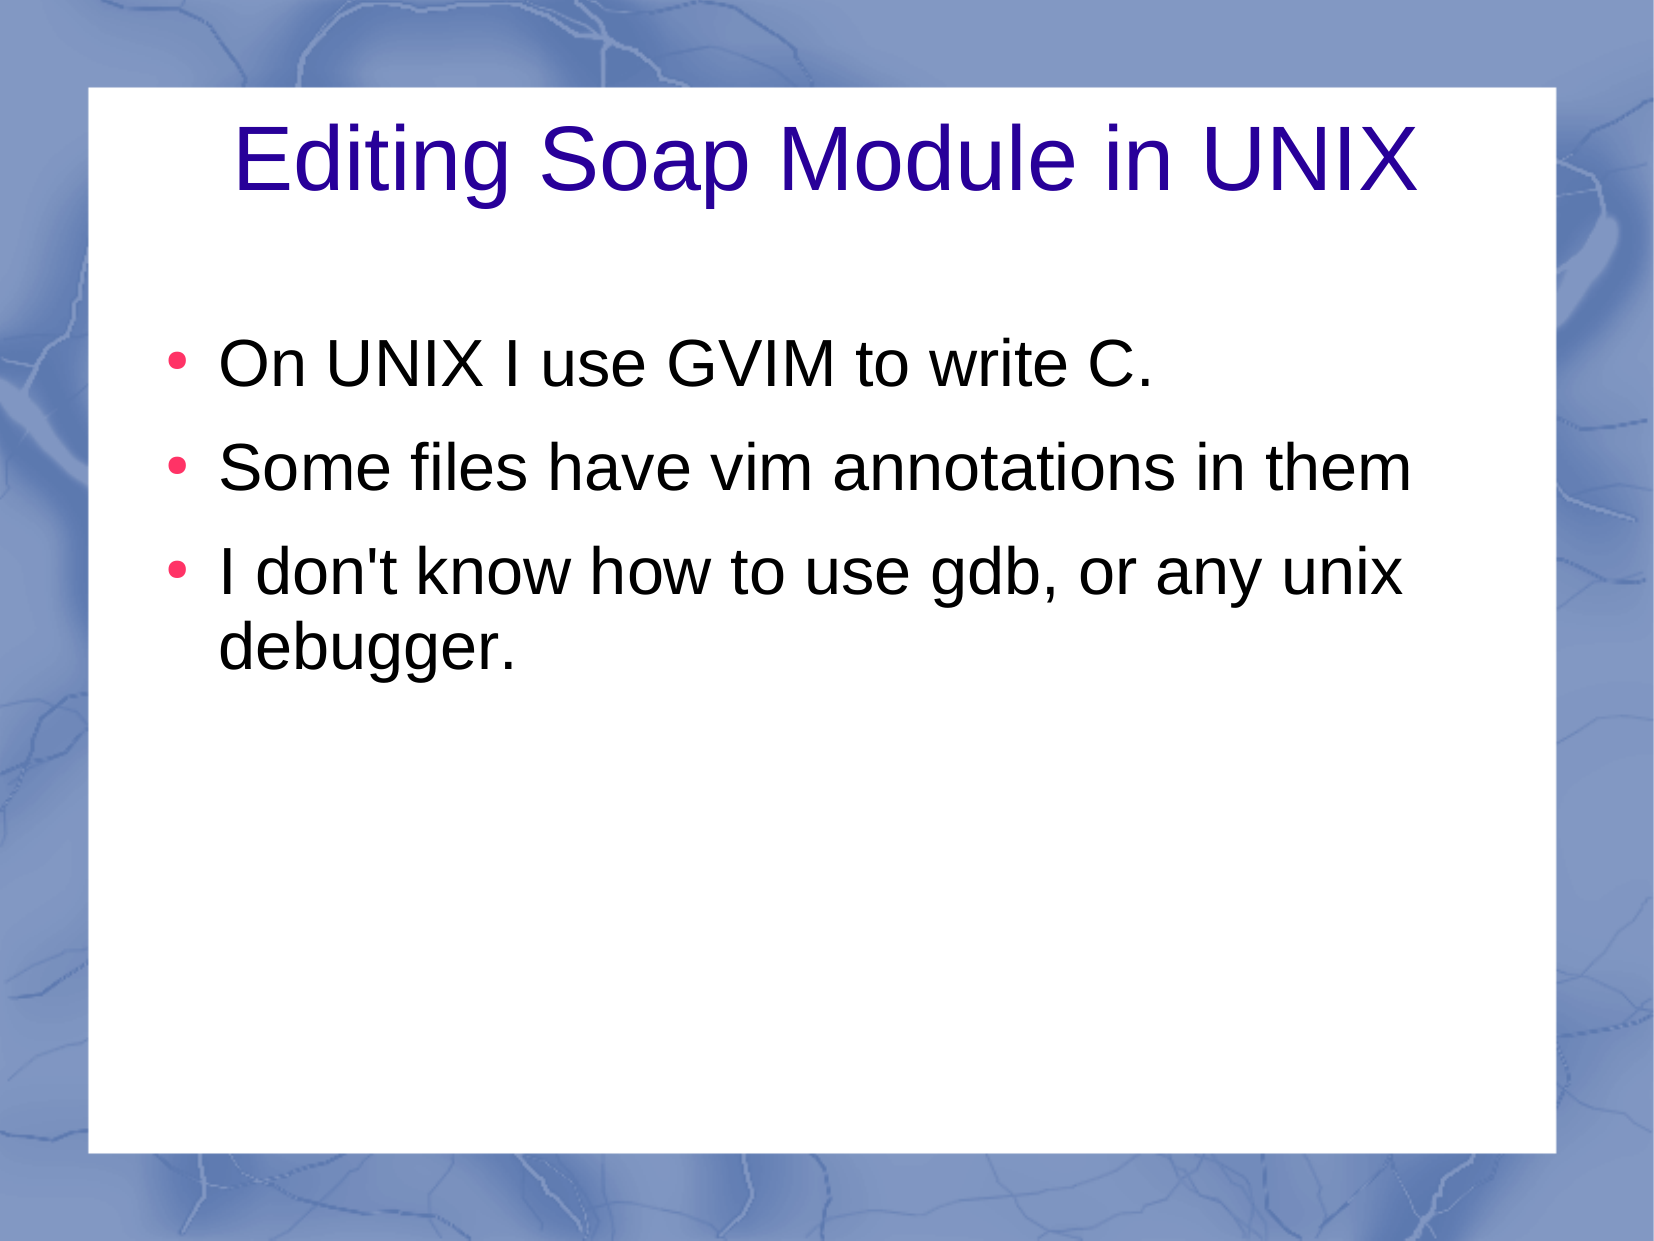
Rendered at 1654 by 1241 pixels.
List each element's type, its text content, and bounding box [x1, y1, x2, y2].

picture [0, 0, 1654, 1241]
title Editing Soap Module in UNIX [82, 62, 1571, 256]
list On UNIX I use GVIM to write C. Some files have vim annotations in them I don't know how to use gdb, or any unix debugger. [147, 325, 1506, 1010]
